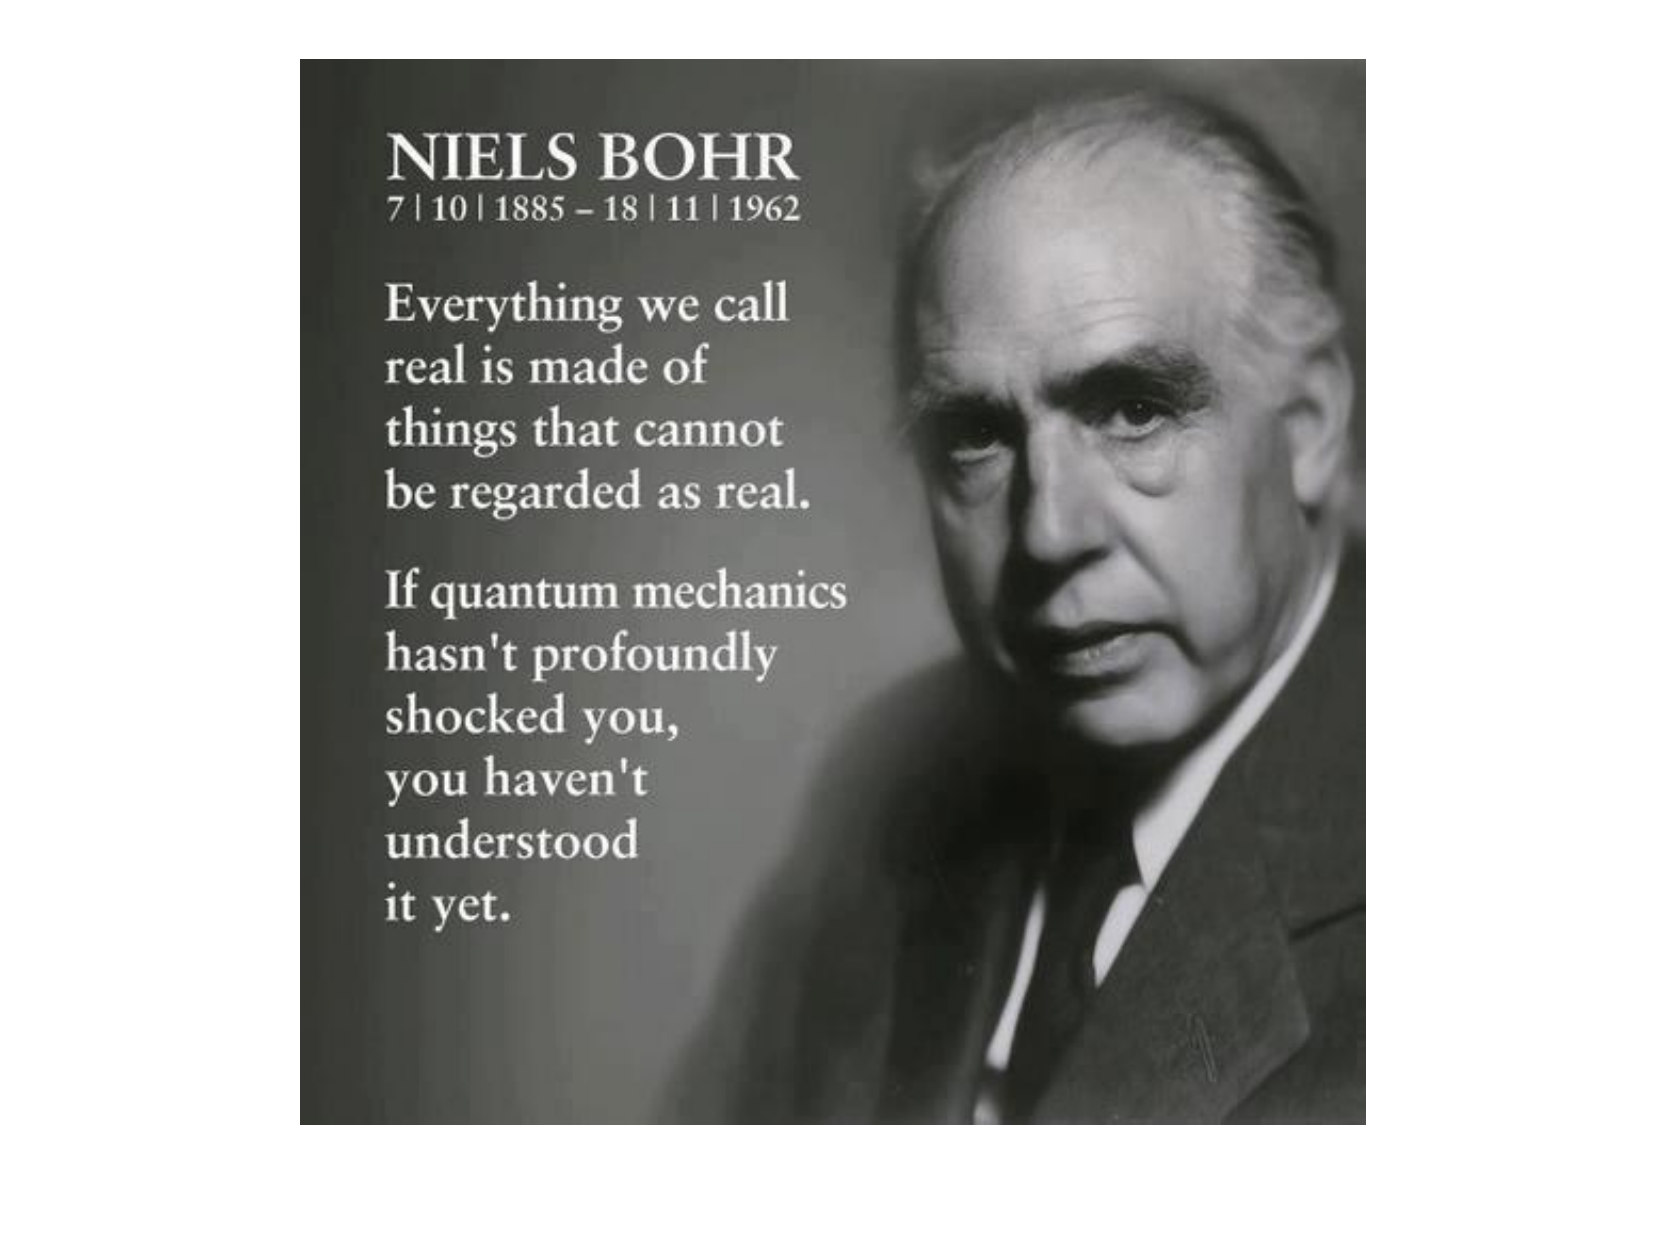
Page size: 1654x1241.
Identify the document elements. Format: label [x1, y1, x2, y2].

picture [300, 59, 1366, 1126]
